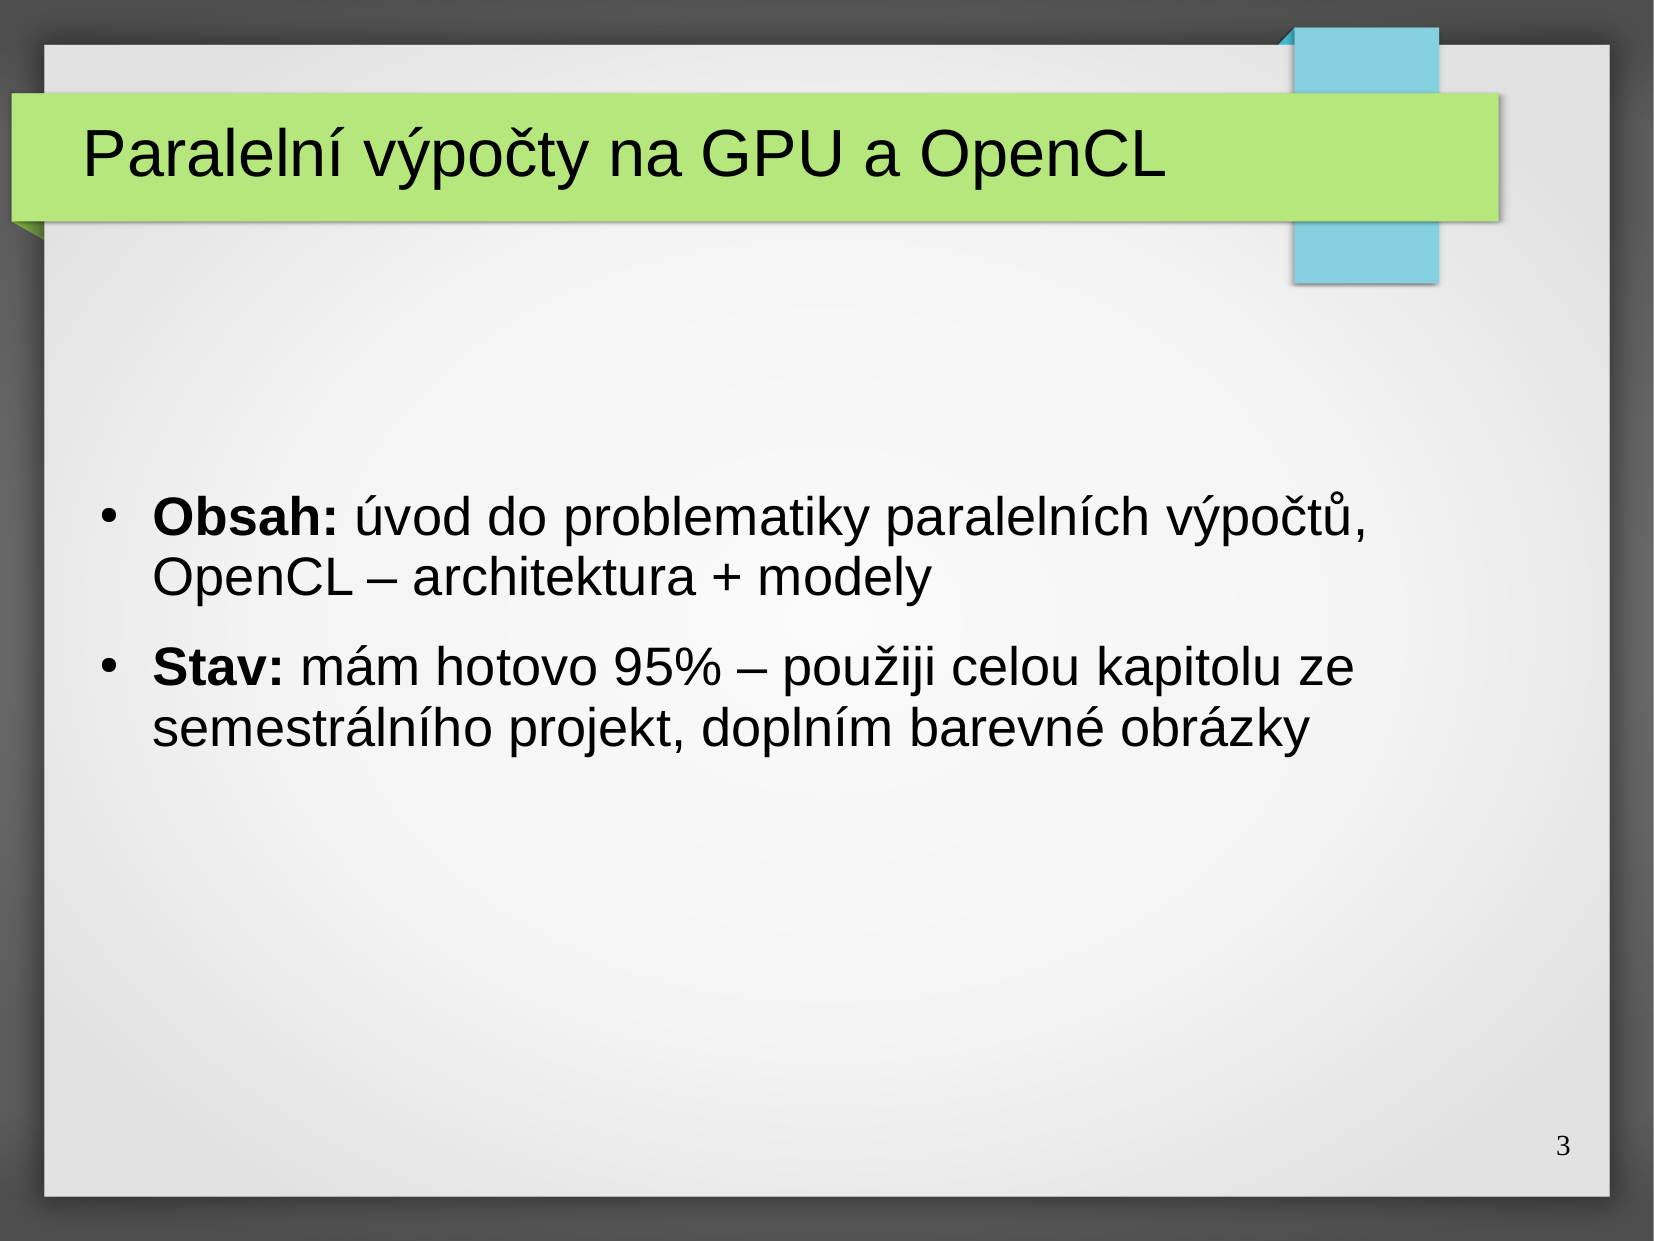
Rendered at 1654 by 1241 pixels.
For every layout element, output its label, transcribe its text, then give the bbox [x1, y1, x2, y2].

title Paralelní výpočty na GPU a OpenCL [82, 94, 1264, 213]
picture [0, 0, 1654, 1241]
list Obsah: úvod do problematiky paralelních výpočtů, OpenCL – architektura + modely Stav: mám hotovo 95% – použiji celou kapitolu ze semestrálního projekt, doplním barevné obrázky [81, 306, 1570, 1026]
